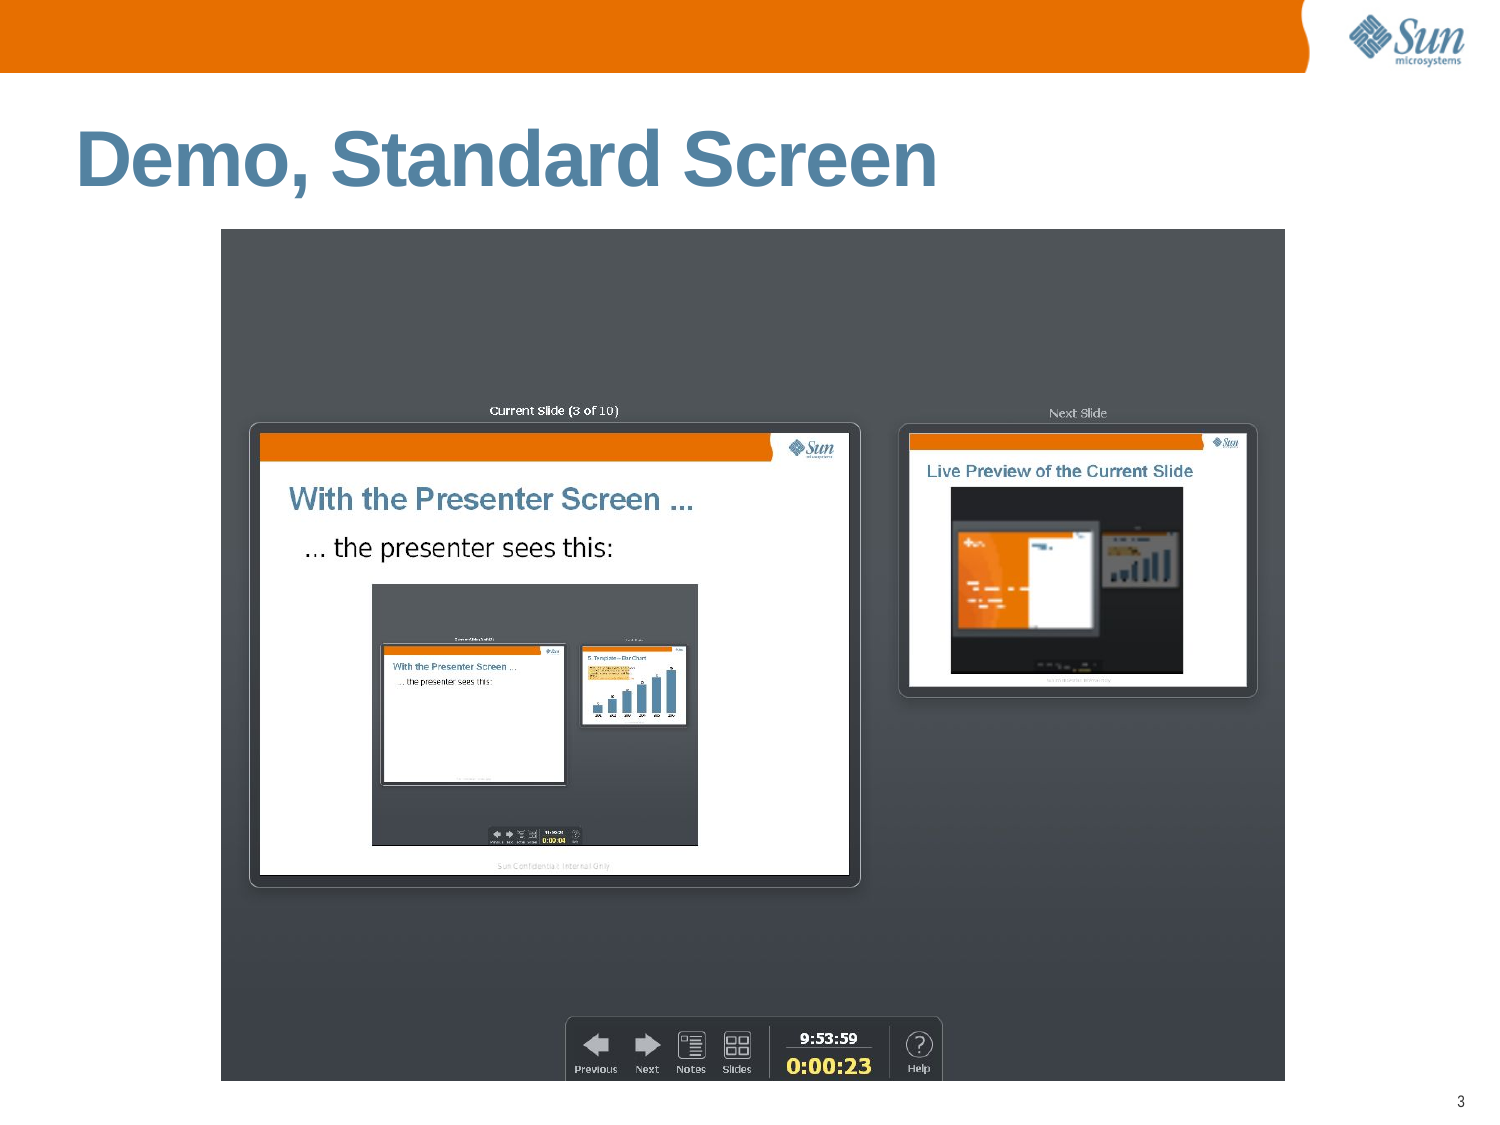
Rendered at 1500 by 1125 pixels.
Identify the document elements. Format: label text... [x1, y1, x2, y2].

title Demo, Standard Screen [75, 123, 1437, 227]
picture [221, 229, 1285, 1081]
picture [0, 0, 1500, 73]
